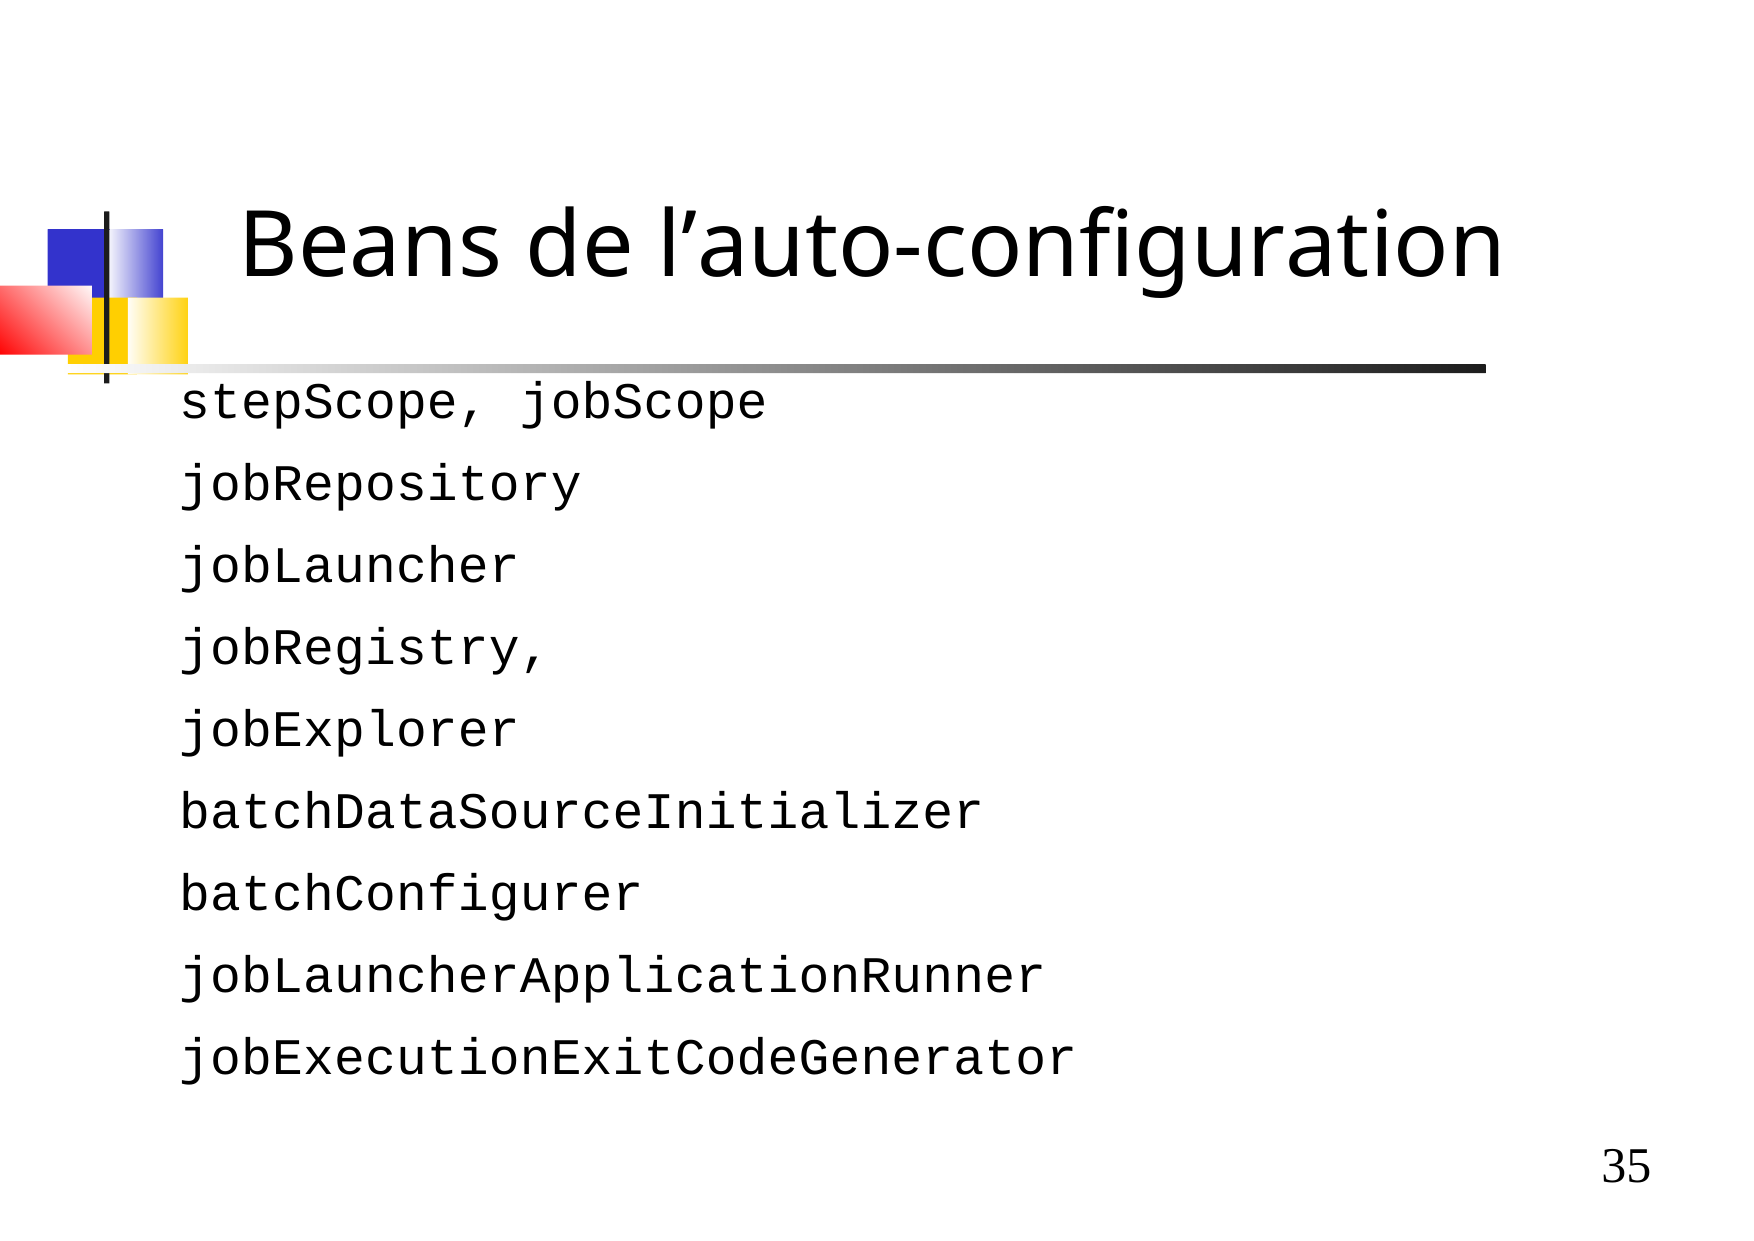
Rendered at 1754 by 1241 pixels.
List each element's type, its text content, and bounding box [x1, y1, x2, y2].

title Beans de l’auto-configuration [179, 139, 1567, 351]
list stepScope, jobScope jobRepository jobLauncher jobRegistry, jobExplorer batchDataSourceInitializer batchConfigurer jobLauncherApplicationRunner jobExecutionExitCodeGenerator [179, 371, 1567, 1091]
